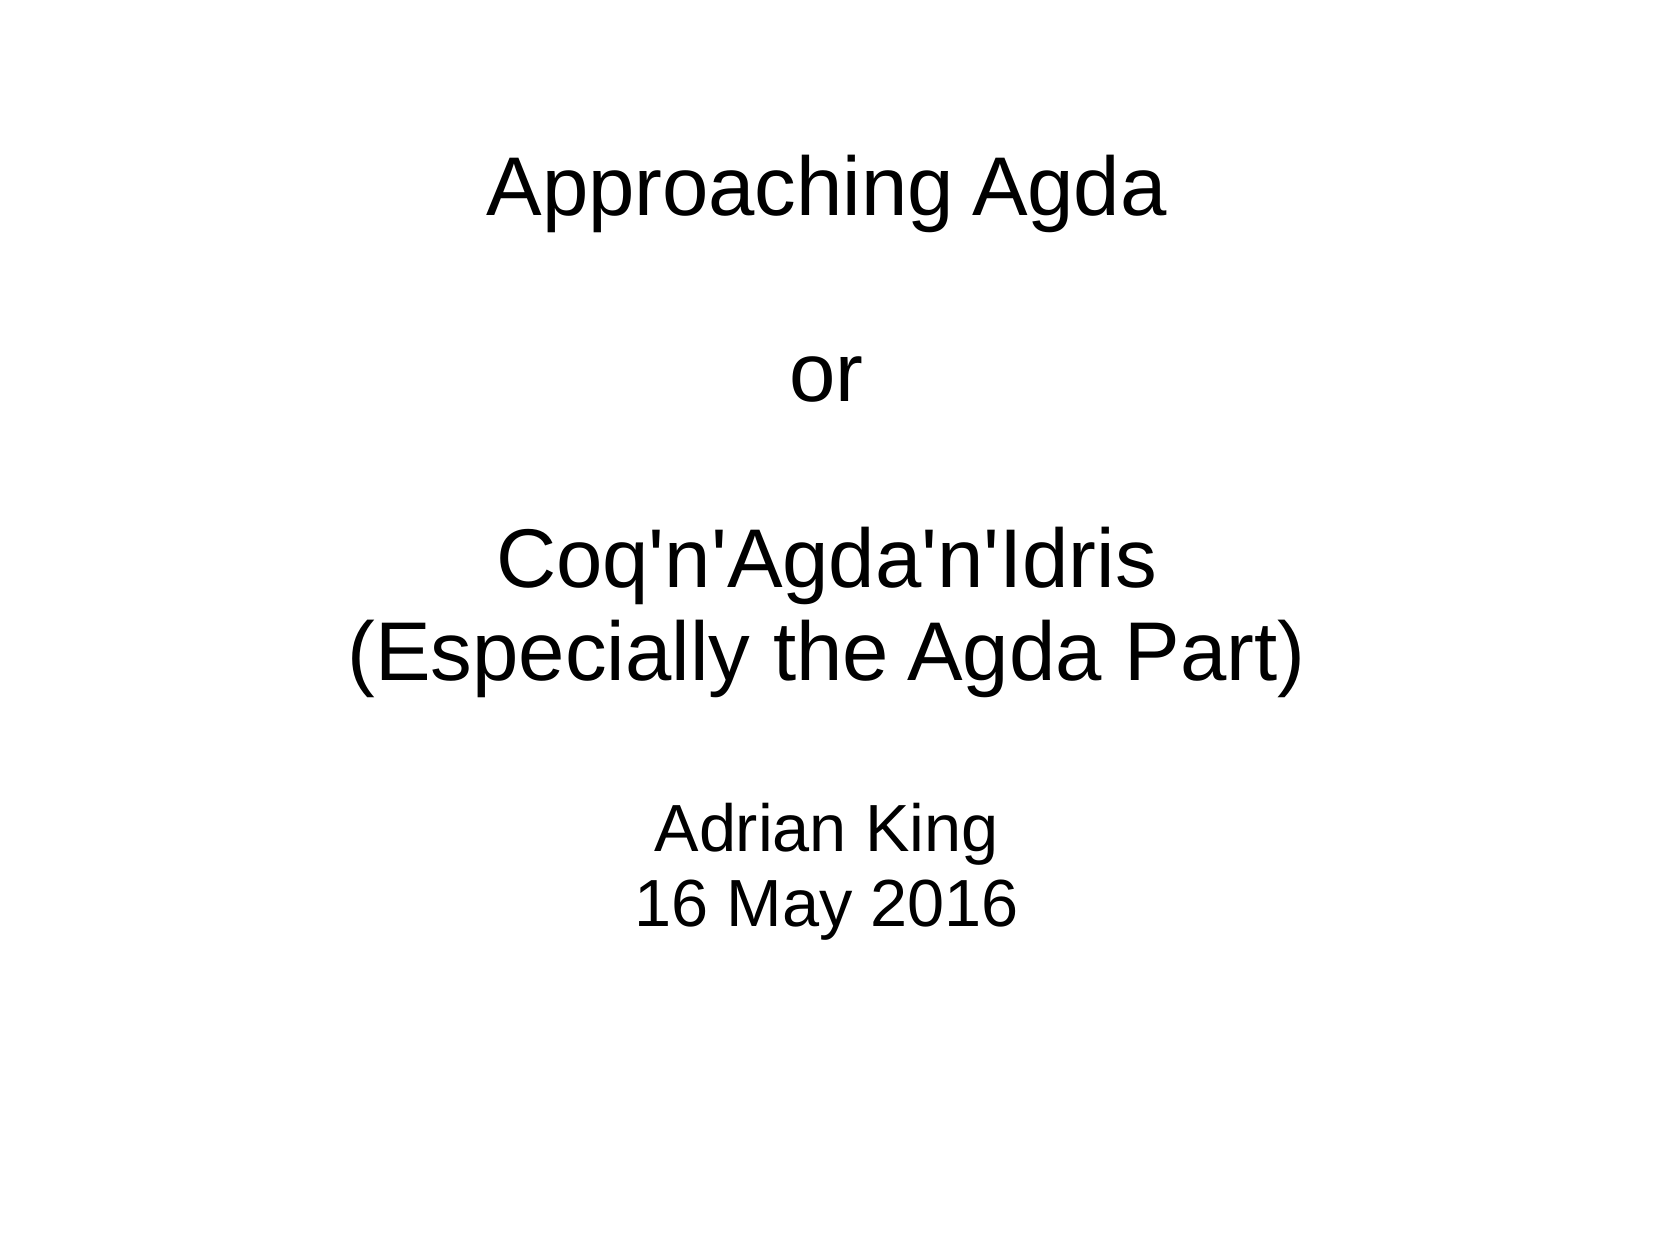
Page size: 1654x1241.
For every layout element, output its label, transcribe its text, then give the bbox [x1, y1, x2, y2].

subtitle Approaching Agda or Coq'n'Agda'n'Idris (Especially the Agda Part) Adrian King 16 May 2016 [82, 49, 1571, 1109]
